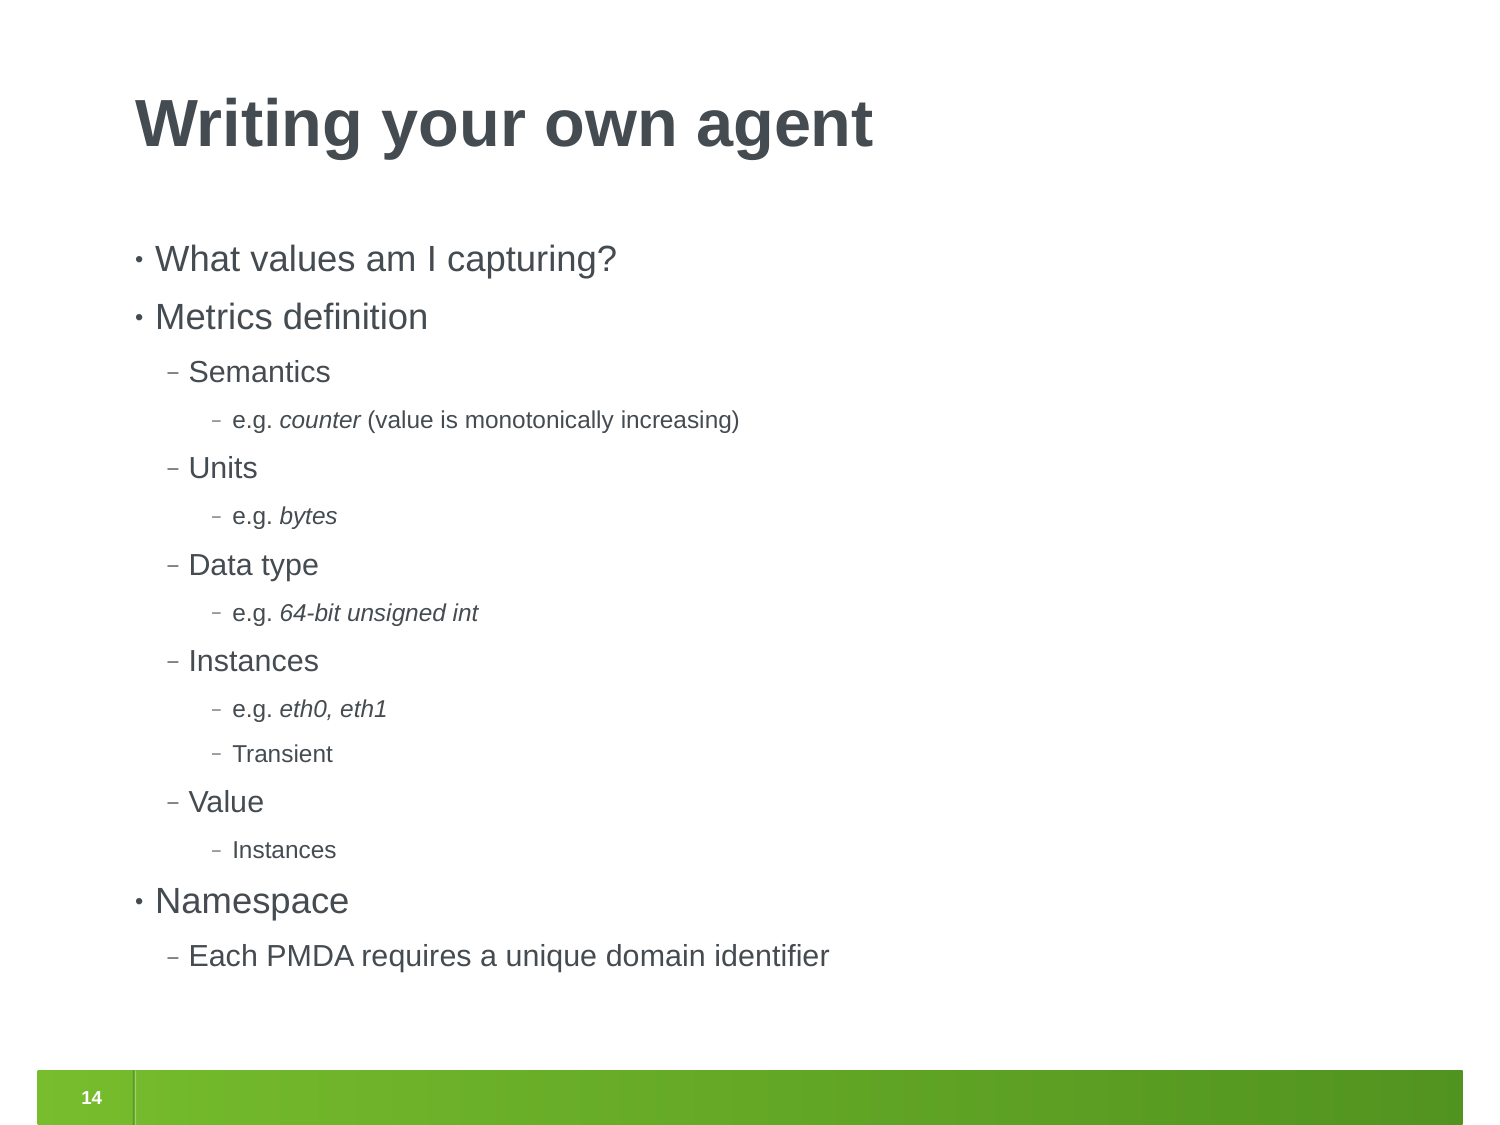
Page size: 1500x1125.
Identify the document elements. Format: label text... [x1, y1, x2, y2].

list What values am I capturing? Metrics definition Semantics e.g. counter (value is monotonically increasing) Units e.g. bytes Data type e.g. 64-bit unsigned int Instances e.g. eth0, eth1 Transient Value Instances Namespace Each PMDA requires a unique domain identifier [135, 238, 1372, 982]
title Writing your own agent [135, 41, 1372, 204]
